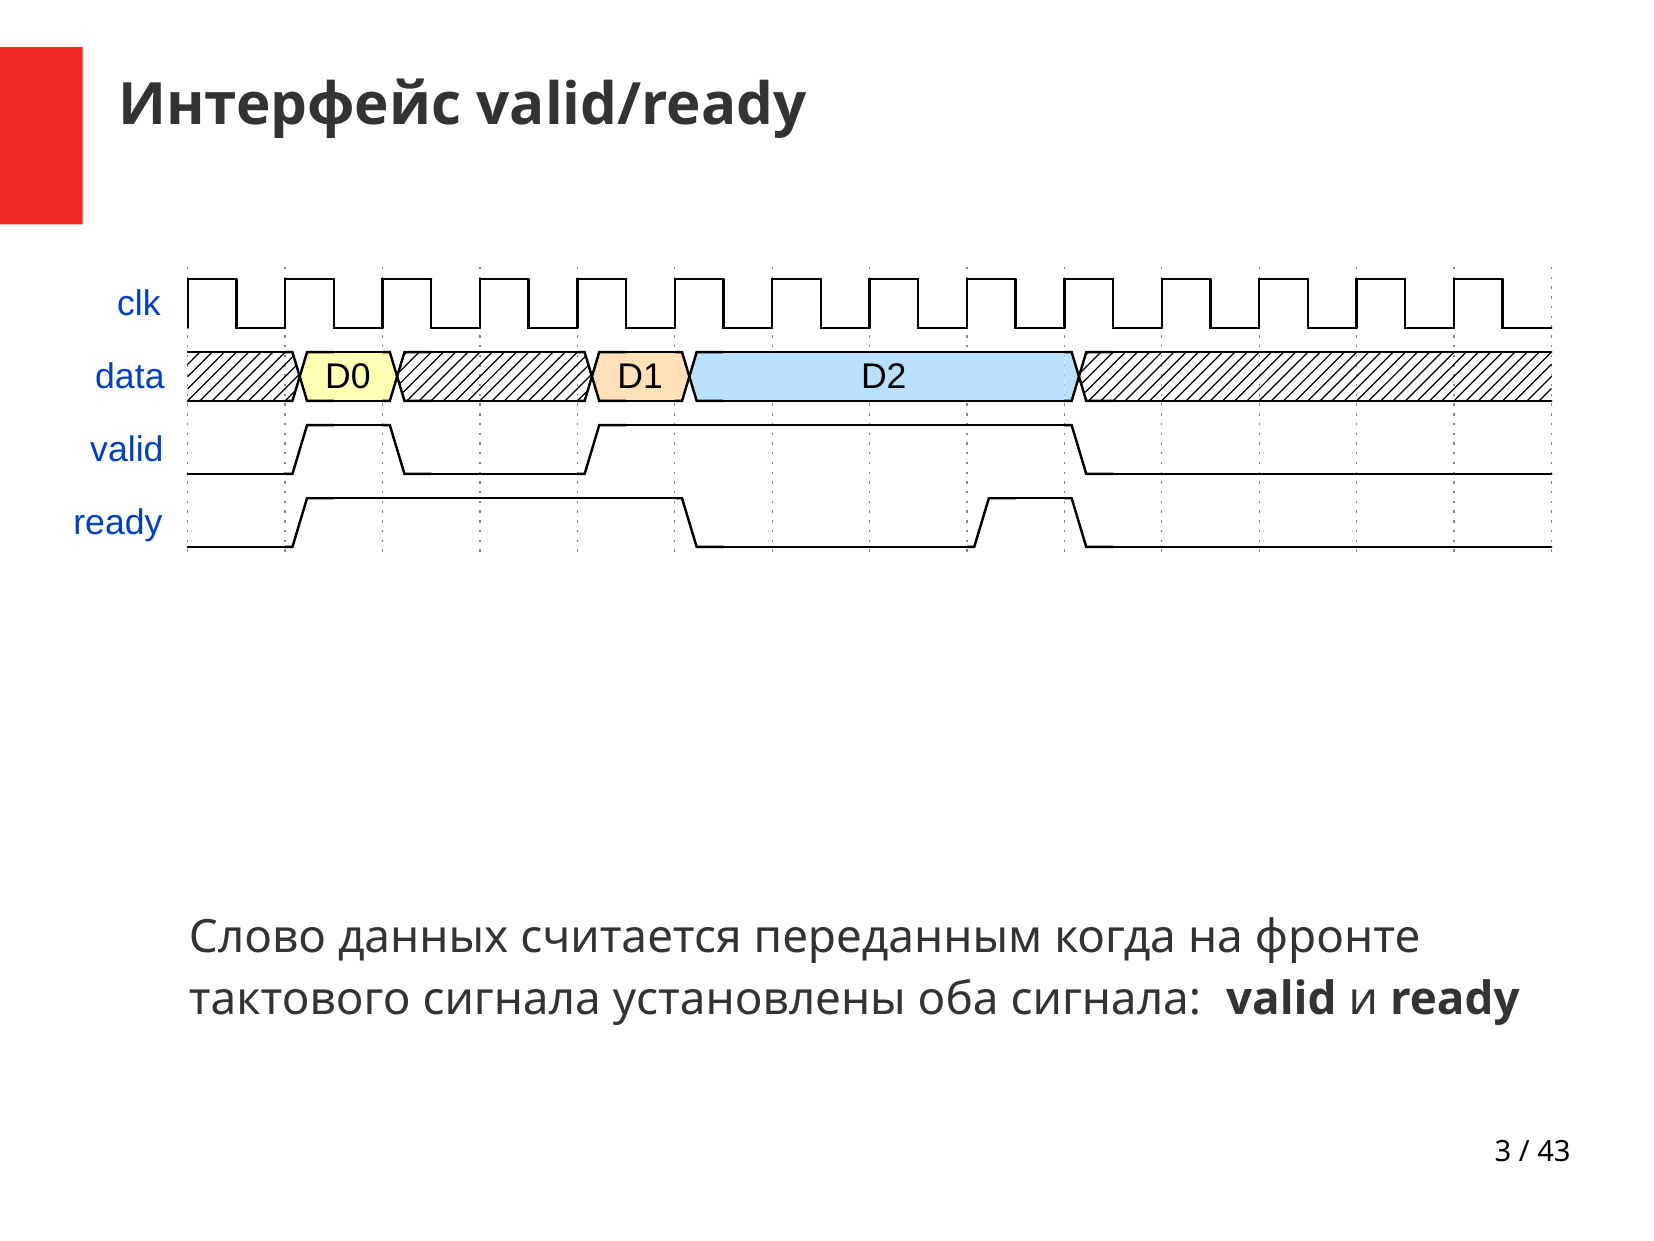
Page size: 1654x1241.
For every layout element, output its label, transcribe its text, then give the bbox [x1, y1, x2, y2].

picture [40, 265, 1599, 558]
title Интерфейс valid/ready [118, 49, 1571, 154]
list Слово данных считается переданным когда на фронте тактового сигнала установлены оба сигнала: valid и ready [118, 903, 1536, 1198]
